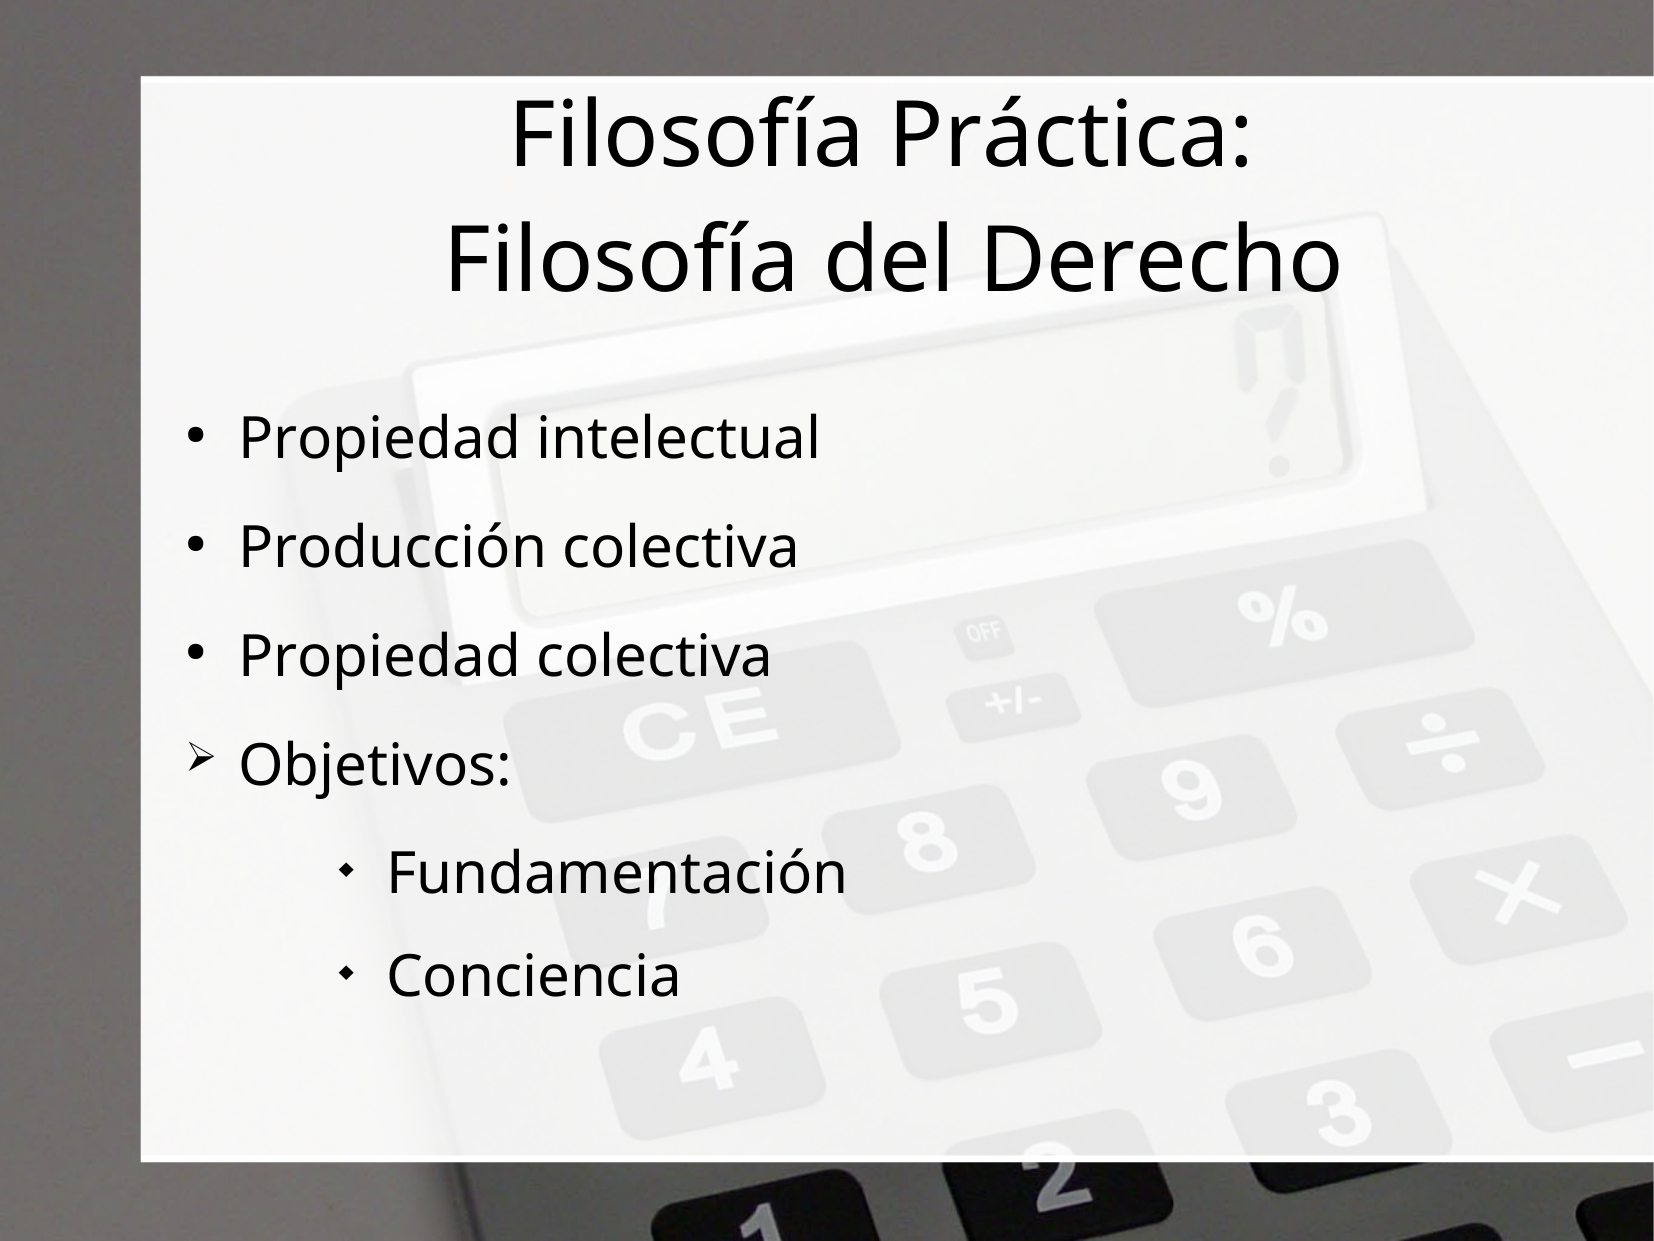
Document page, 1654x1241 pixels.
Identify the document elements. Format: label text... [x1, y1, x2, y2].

title Filosofía Práctica: Filosofía del Derecho [150, 86, 1639, 301]
picture [0, 0, 1654, 1241]
list Propiedad intelectual Producción colectiva Propiedad colectiva Objetivos: Fundamentación Conciencia [150, 396, 1613, 1201]
